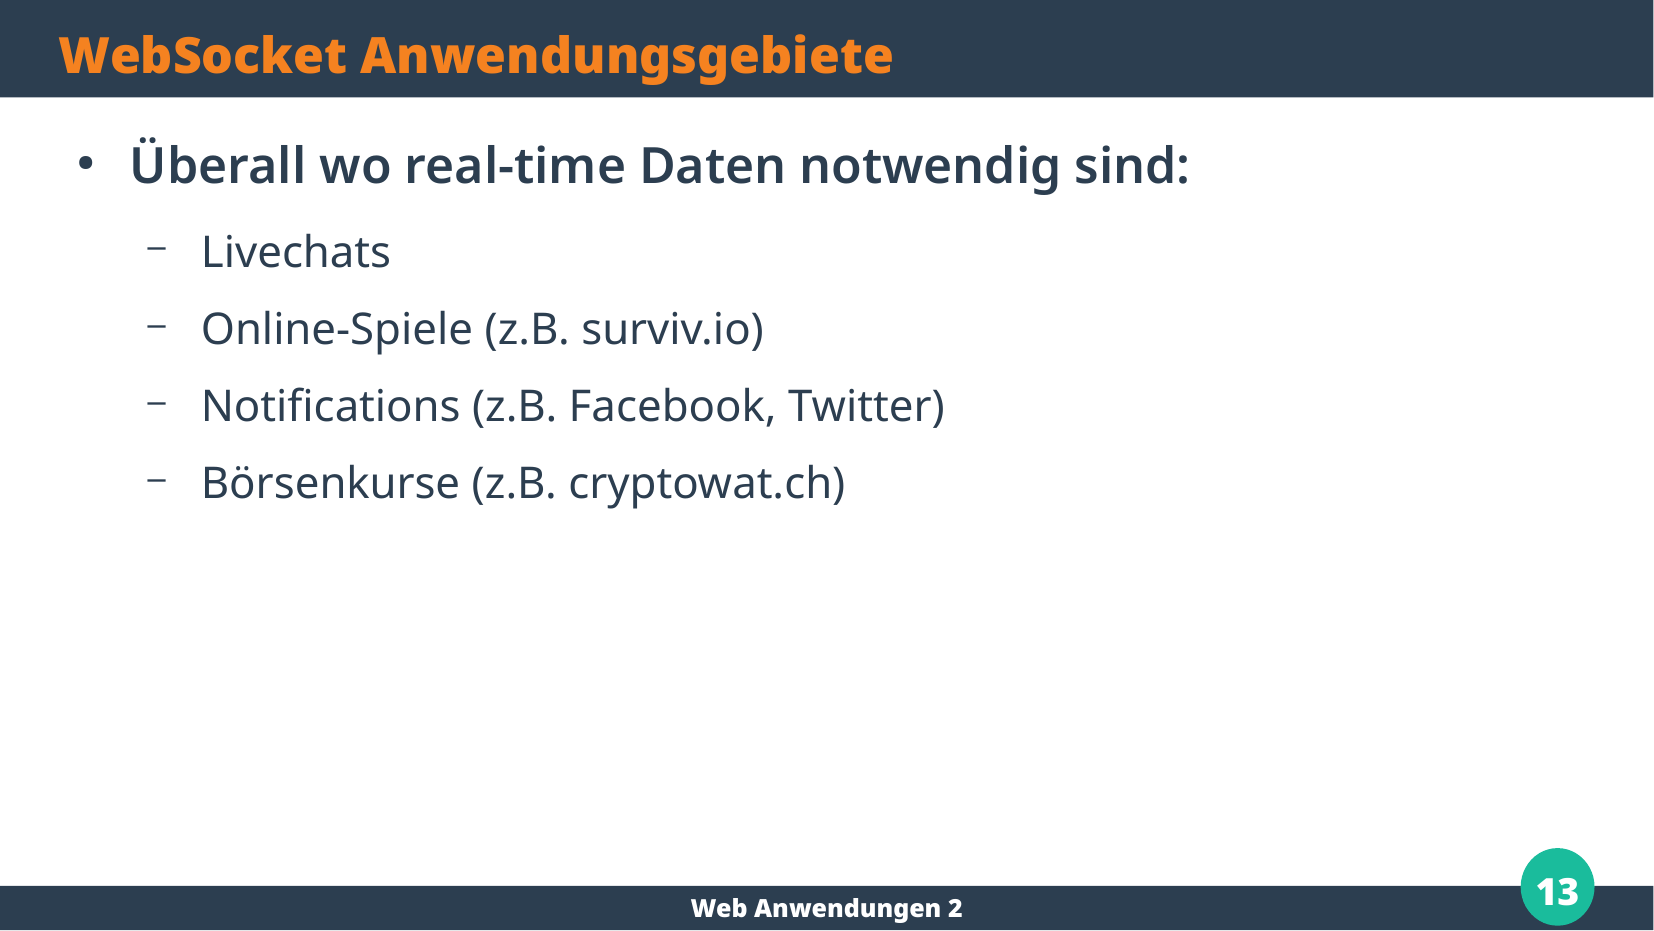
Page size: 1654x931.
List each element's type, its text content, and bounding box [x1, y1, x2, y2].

list Überall wo real-time Daten notwendig sind: Livechats Online-Spiele (z.B. surviv.io) Notifications (z.B. Facebook, Twitter) Börsenkurse (z.B. cryptowat.ch) [59, 129, 1595, 864]
title WebSocket Anwendungsgebiete [59, 8, 1595, 89]
